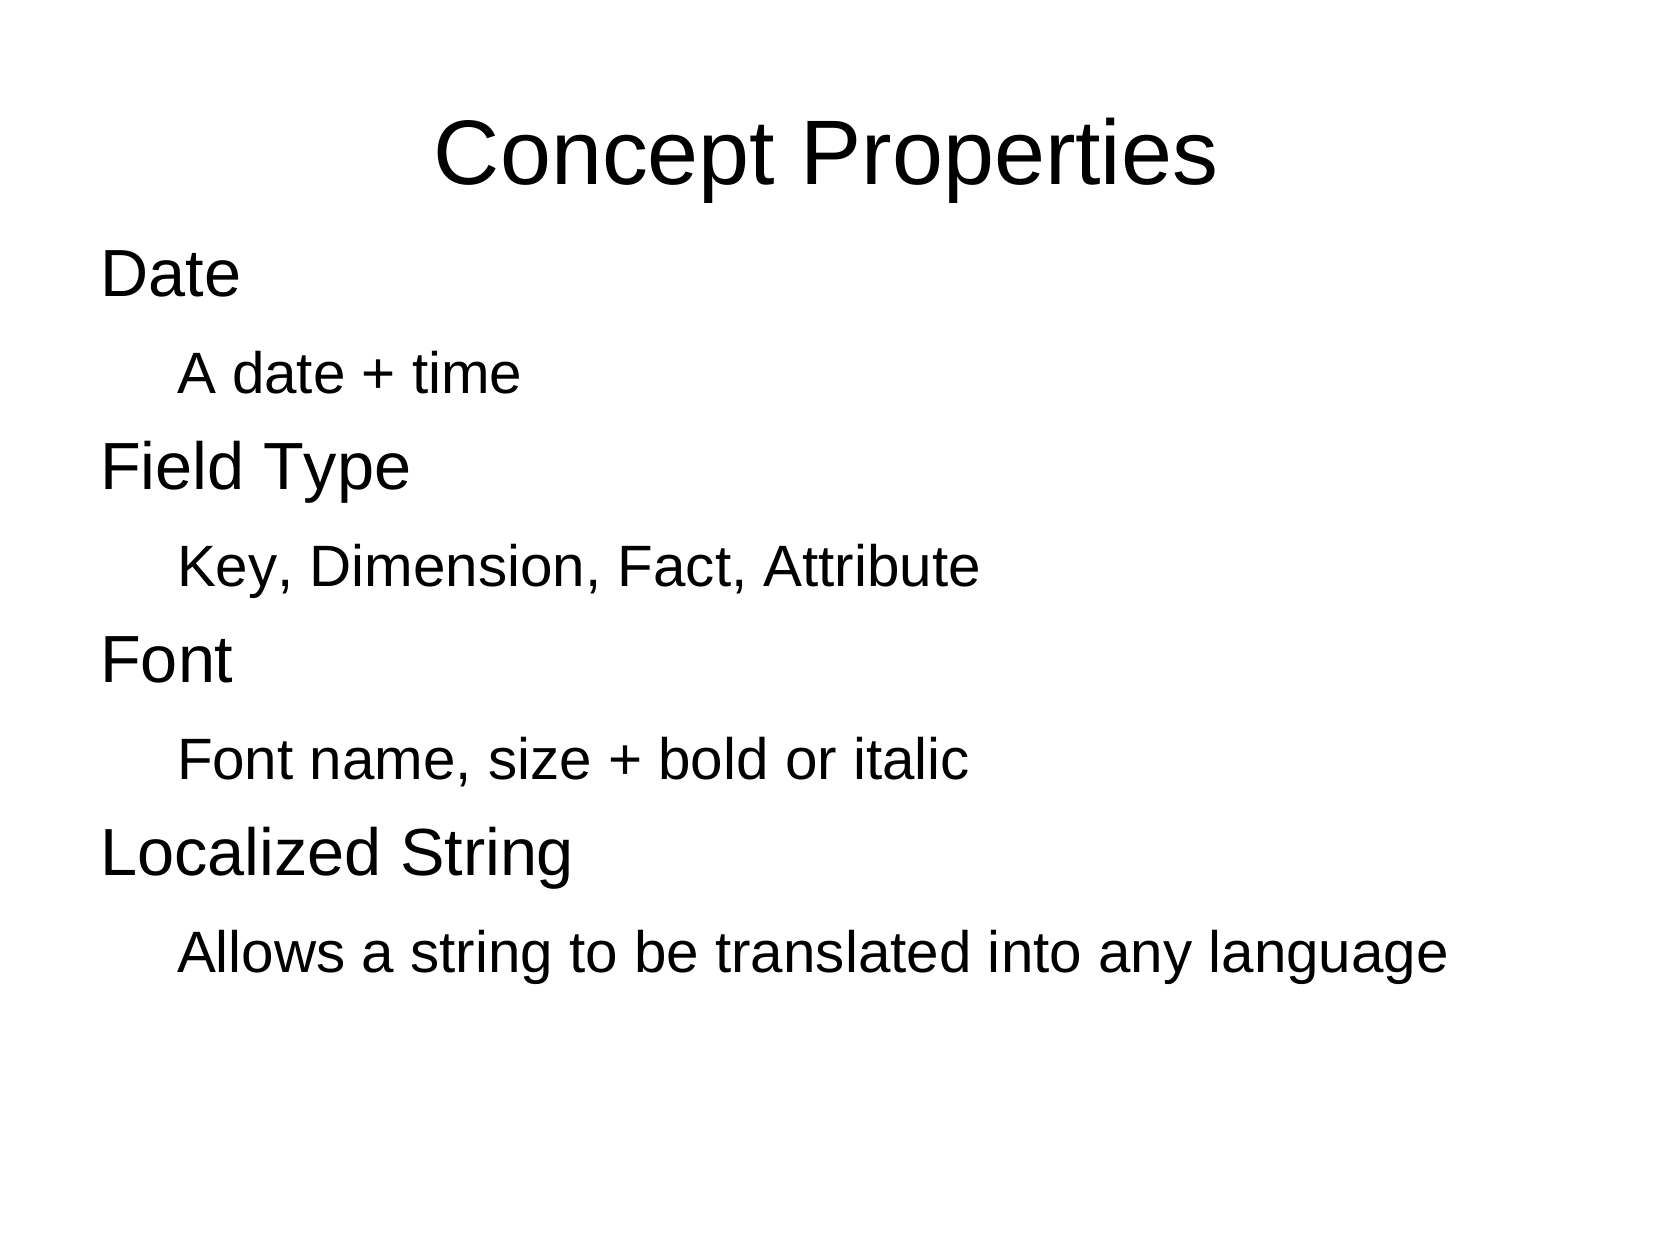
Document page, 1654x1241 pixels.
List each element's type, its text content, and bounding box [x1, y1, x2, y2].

title Concept Properties [82, 49, 1571, 236]
list Date A date + time Field Type Key, Dimension, Fact, Attribute Font Font name, size + bold or italic Localized String Allows a string to be translated into any language [82, 236, 1571, 1241]
